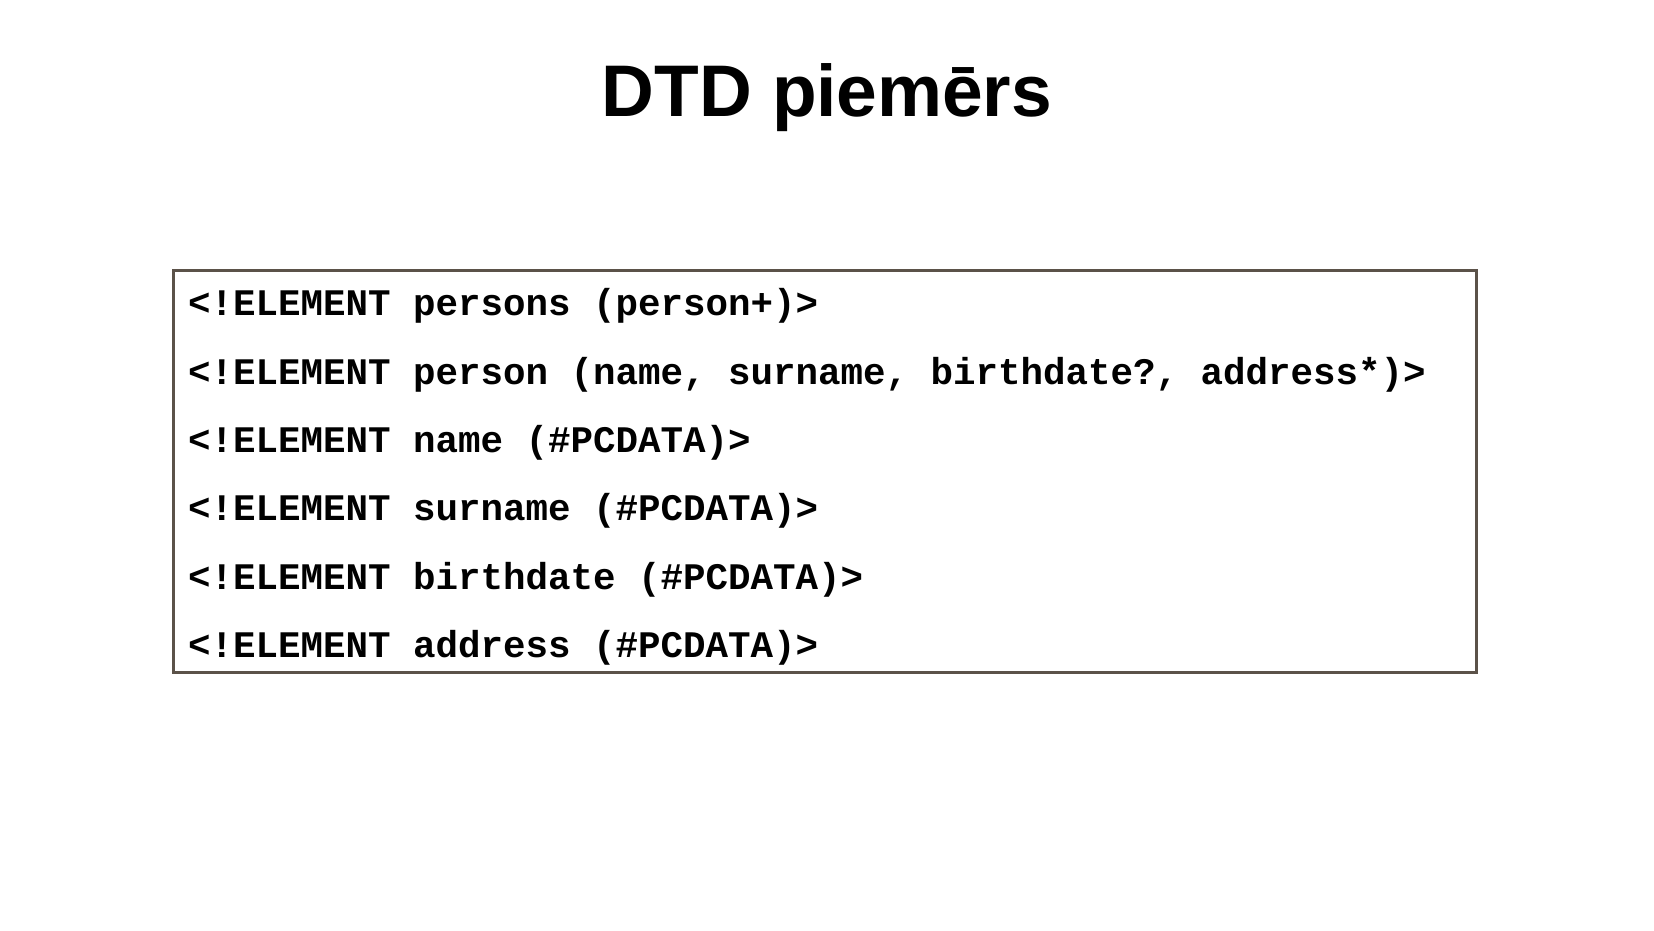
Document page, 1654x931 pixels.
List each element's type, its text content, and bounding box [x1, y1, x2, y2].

title DTD piemērs [82, 37, 1571, 147]
text_box <!ELEMENT persons (person+)> <!ELEMENT person (name, surname, birthdate?, address*)> <!ELEMENT name (#PCDATA)> <!ELEMENT surname (#PCDATA)> <!ELEMENT birthdate (#PCDATA)> <!ELEMENT address (#PCDATA)> [173, 270, 1477, 673]
